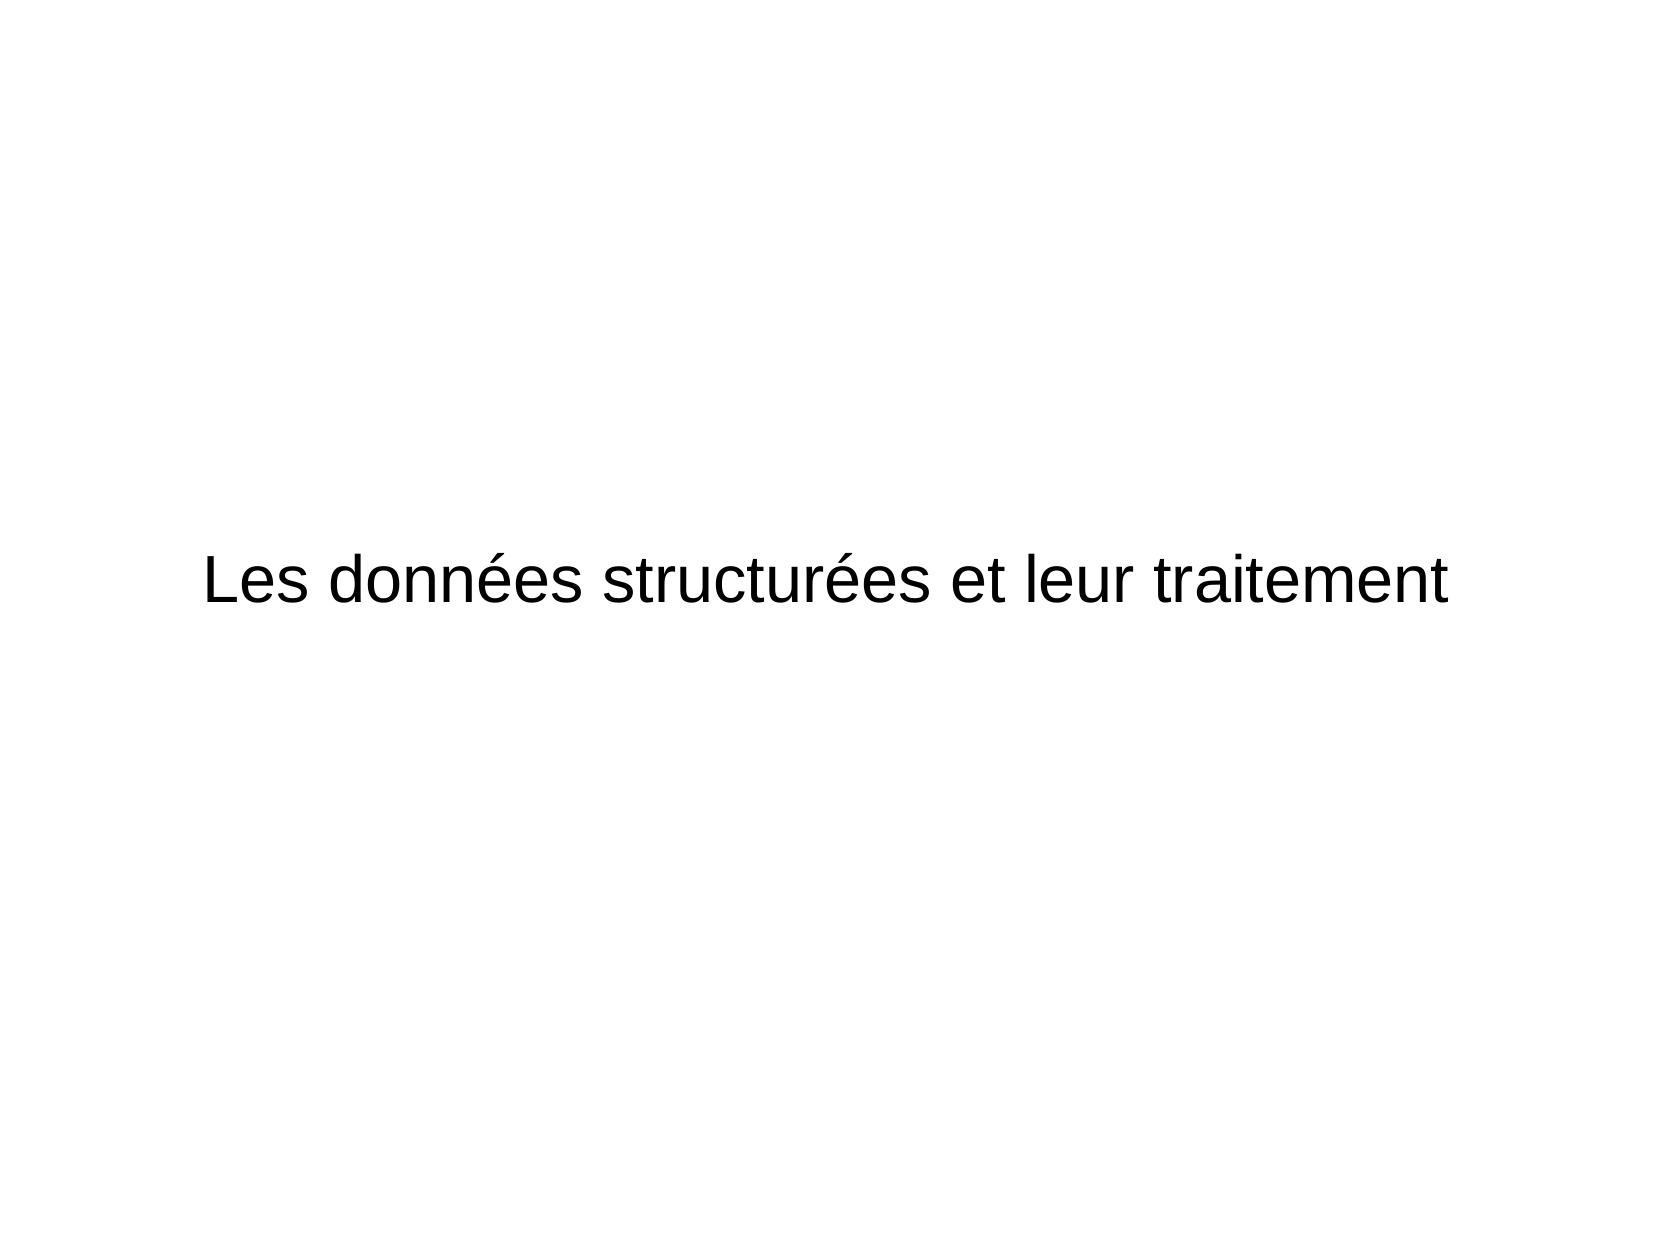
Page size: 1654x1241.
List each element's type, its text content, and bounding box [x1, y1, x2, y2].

subtitle Les données structurées et leur traitement [82, 49, 1571, 1109]
